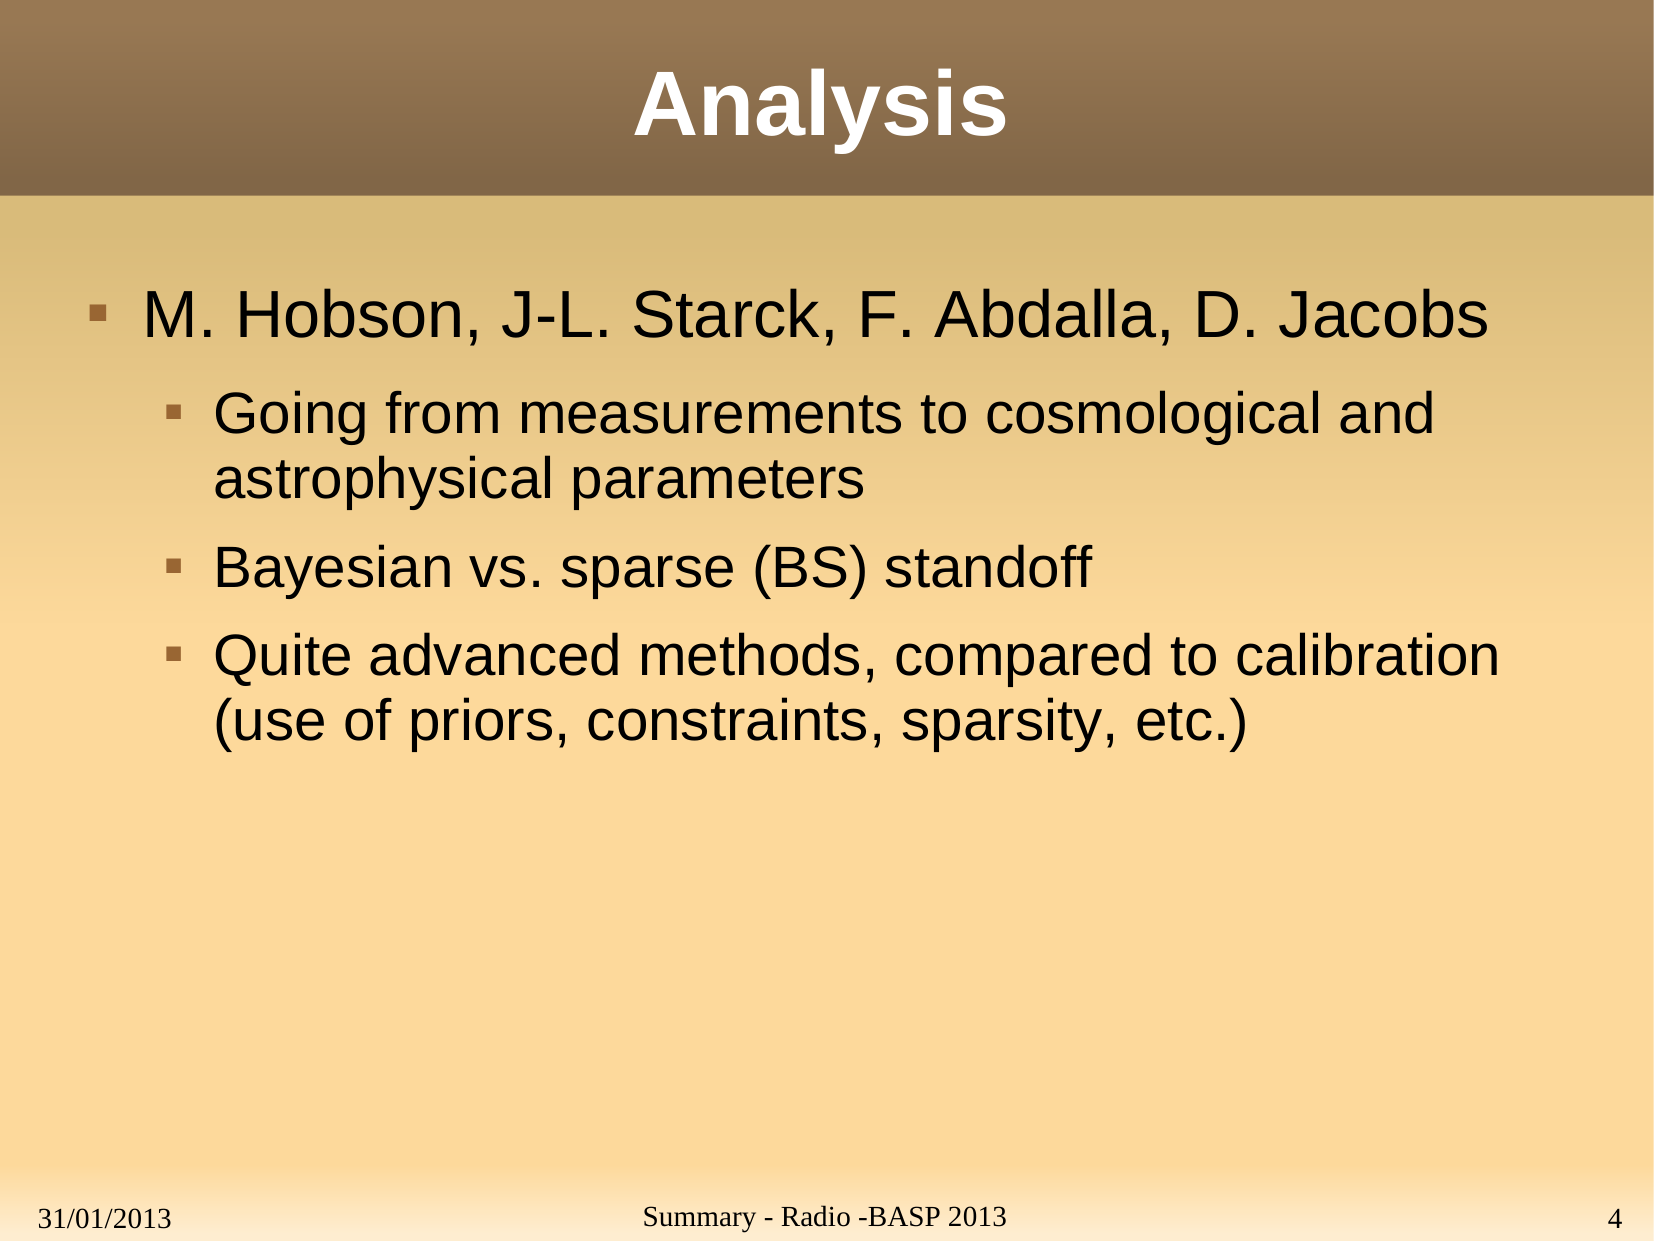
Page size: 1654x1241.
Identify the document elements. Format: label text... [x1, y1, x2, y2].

picture [0, 0, 1654, 1241]
list M. Hobson, J-L. Starck, F. Abdalla, D. Jacobs Going from measurements to cosmological and astrophysical parameters Bayesian vs. sparse (BS) standoff Quite advanced methods, compared to calibration (use of priors, constraints, sparsity, etc.) [71, 276, 1561, 1096]
title Analysis [76, 0, 1565, 208]
